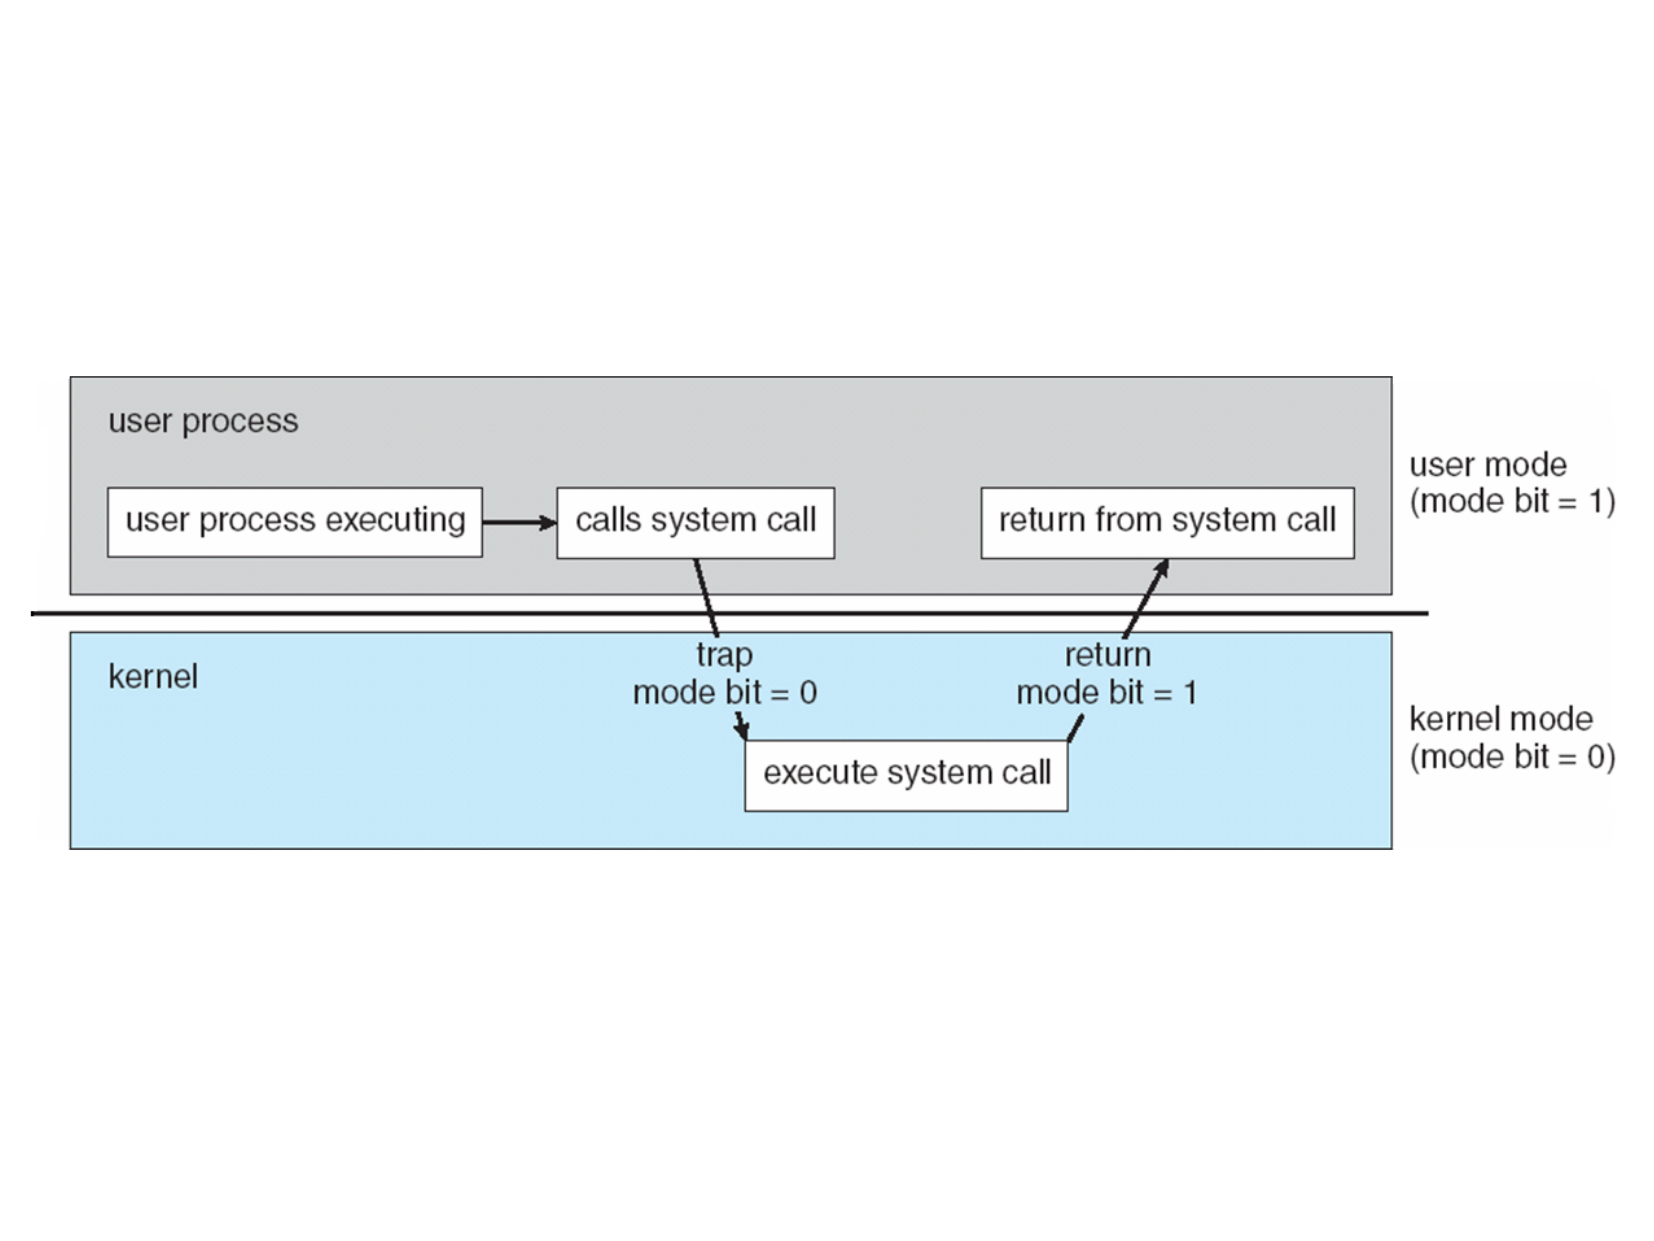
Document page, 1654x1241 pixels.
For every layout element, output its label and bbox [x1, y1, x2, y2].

picture [22, 366, 1630, 863]
